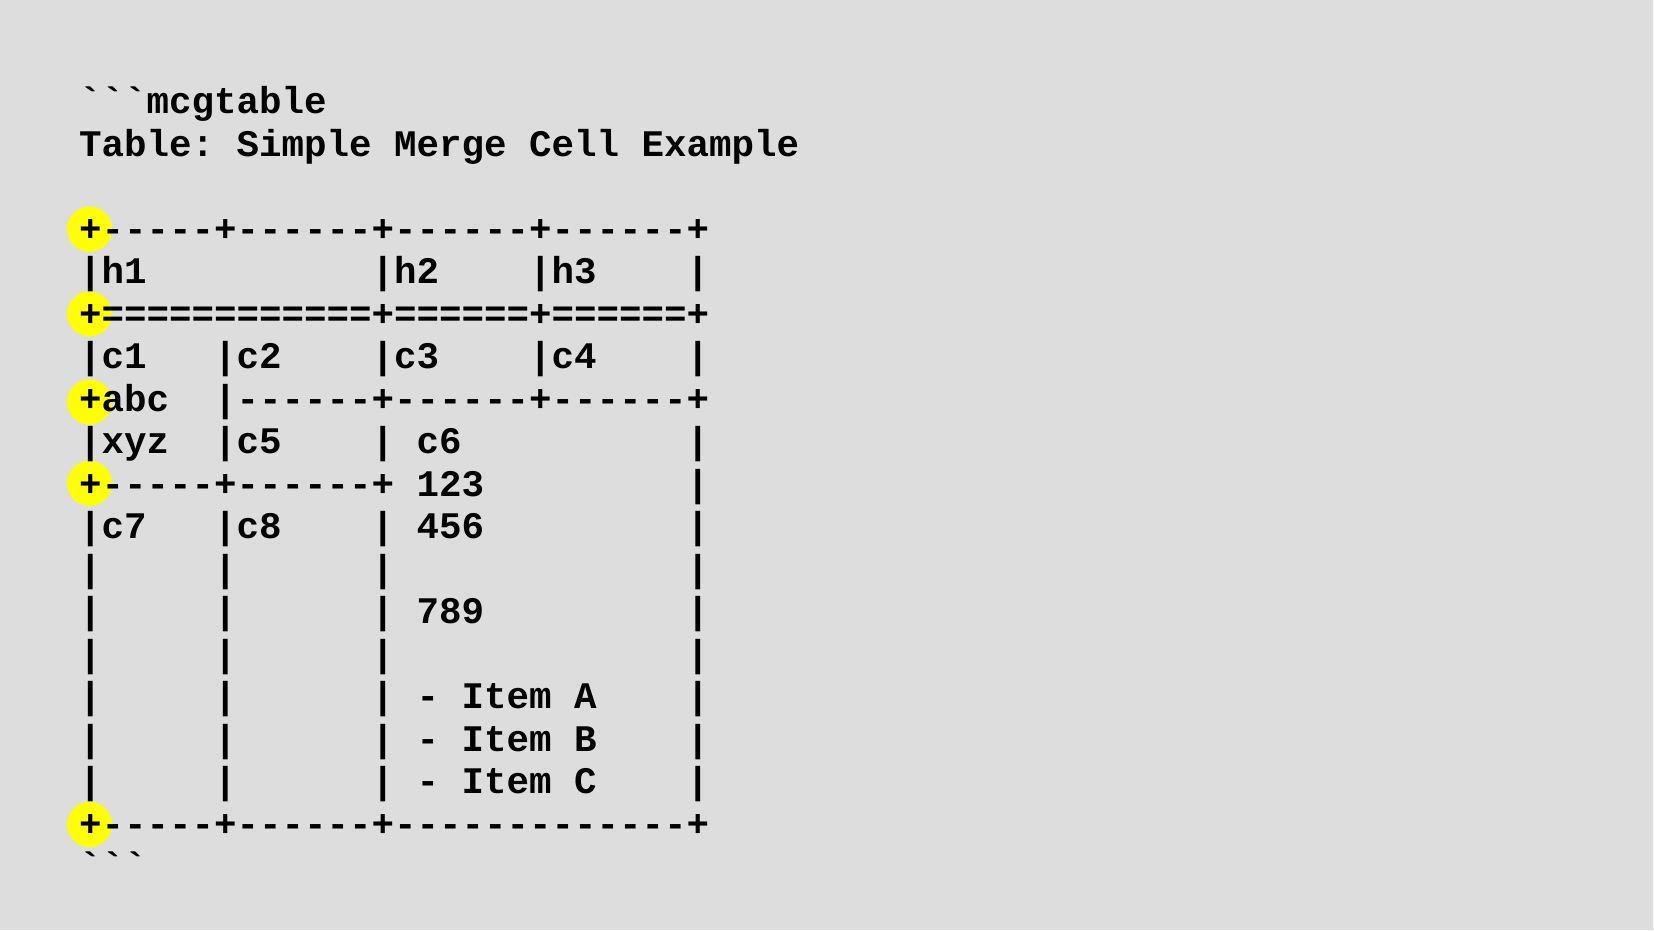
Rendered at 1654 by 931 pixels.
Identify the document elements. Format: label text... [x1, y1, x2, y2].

text_box ```mcgtable Table: Simple Merge Cell Example +-----+------+------+------+ |h1 |h2 |h3 | +============+======+======+ |c1 |c2 |c3 |c4 | +abc |------+------+------+ |xyz |c5 | c6 | +-----+------+ 123 | |c7 |c8 | 456 | | | | | | | | 789 | | | | | | | | - Item A | | | | - Item B | | | | - Item C | +-----+------+-------------+ ``` [64, 75, 918, 898]
